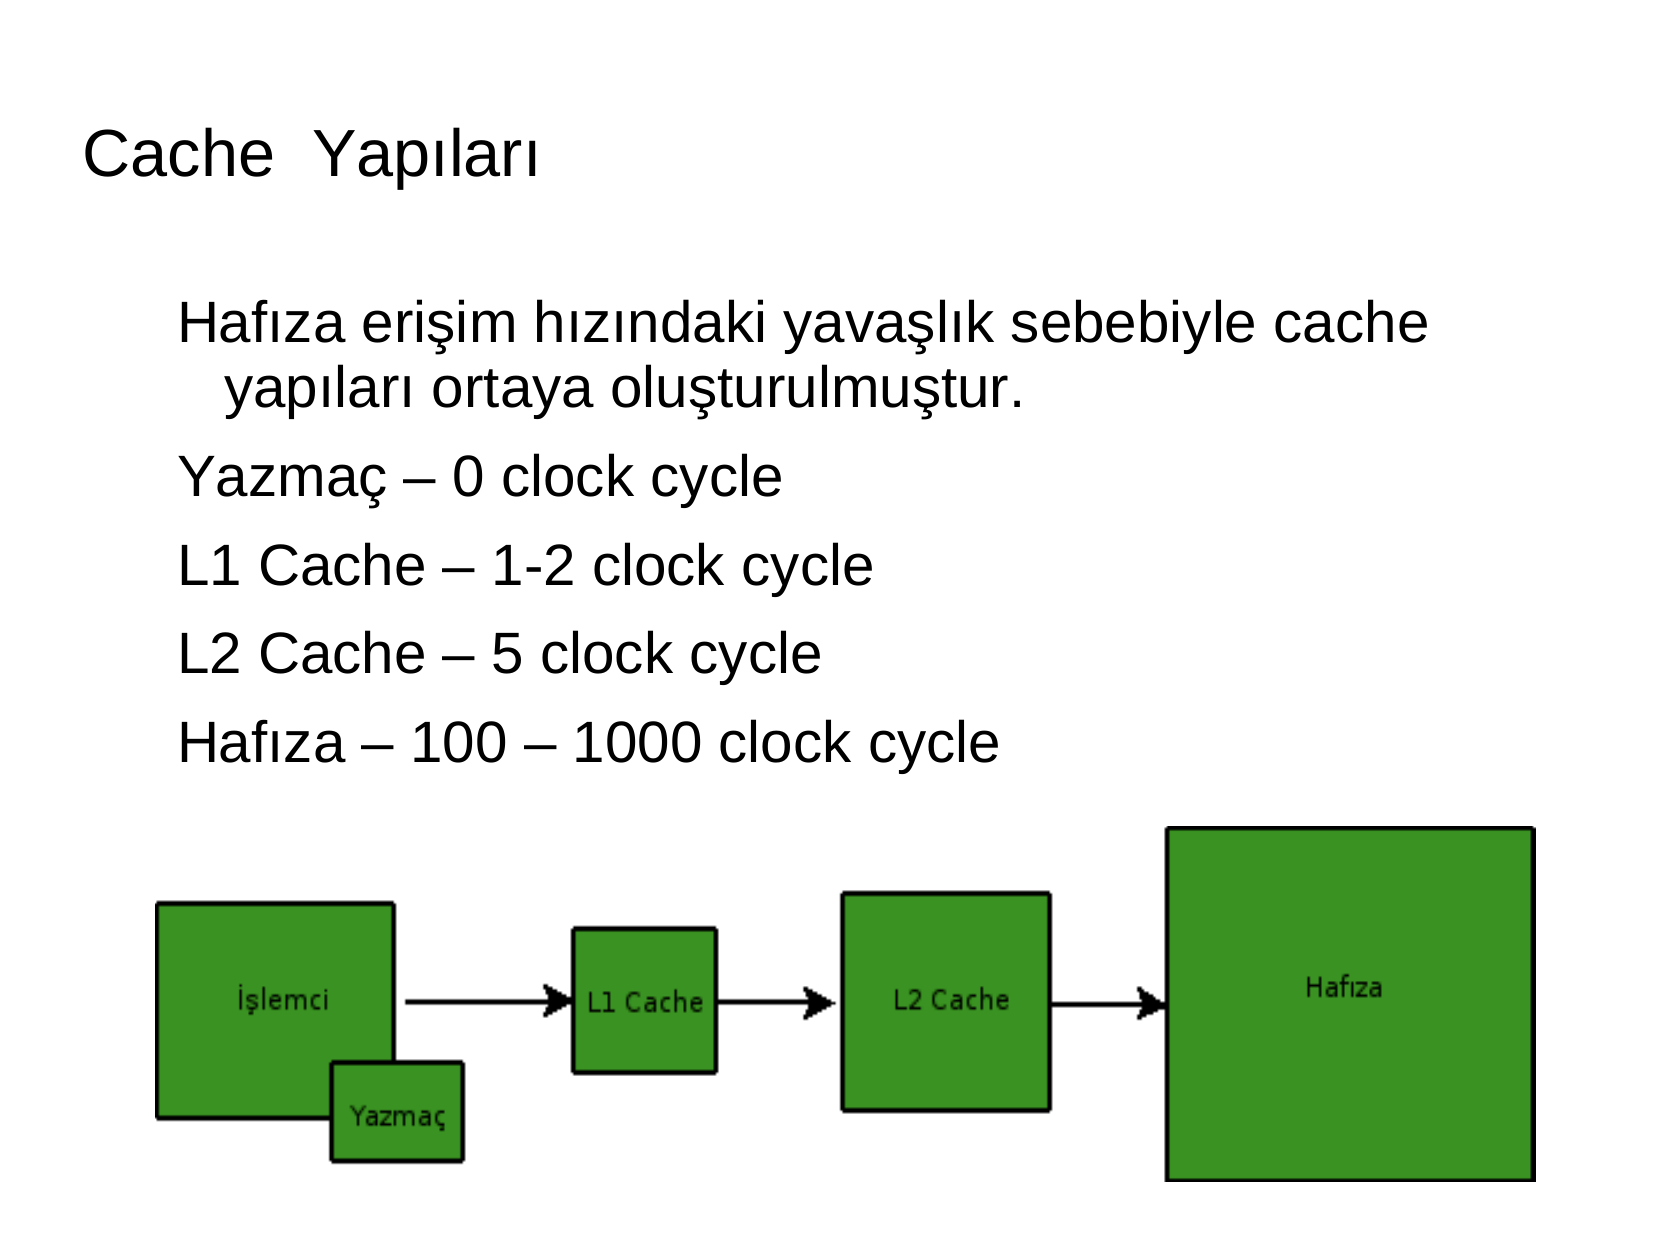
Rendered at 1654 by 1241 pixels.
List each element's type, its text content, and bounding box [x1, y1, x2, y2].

picture [155, 826, 1536, 1182]
list Hafıza erişim hızındaki yavaşlık sebebiyle cache yapıları ortaya oluşturulmuştur. Yazmaç – 0 clock cycle L1 Cache – 1-2 clock cycle L2 Cache – 5 clock cycle Hafıza – 100 – 1000 clock cycle [82, 290, 1571, 1109]
title Cache Yapıları [82, 49, 1571, 257]
